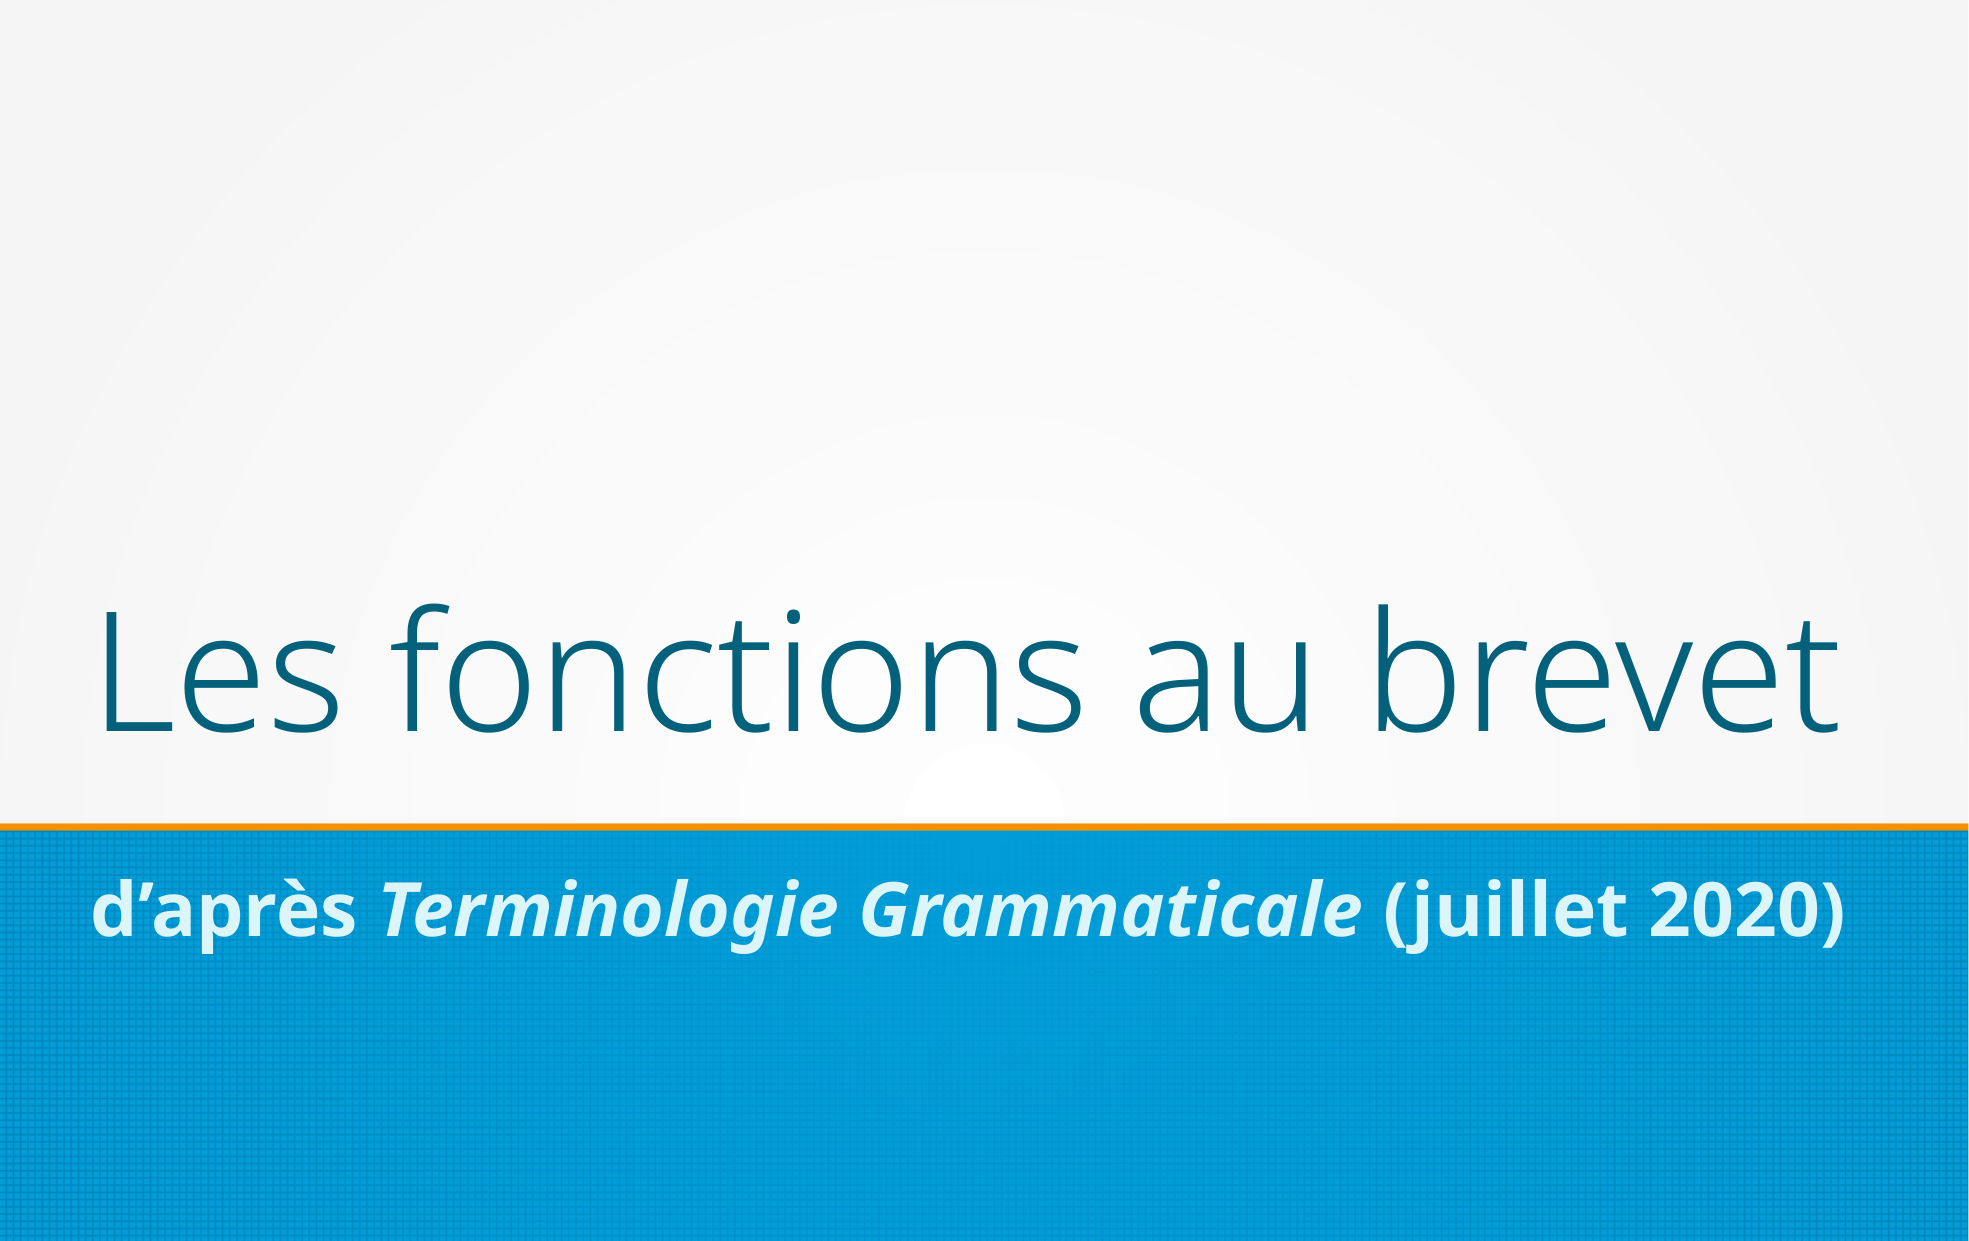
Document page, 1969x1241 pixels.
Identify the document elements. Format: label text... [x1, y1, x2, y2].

title Les fonctions au brevet [90, 49, 1862, 781]
picture [0, 0, 1969, 830]
subtitle d’après Terminologie Grammaticale (juillet 2020) [90, 855, 1861, 1111]
